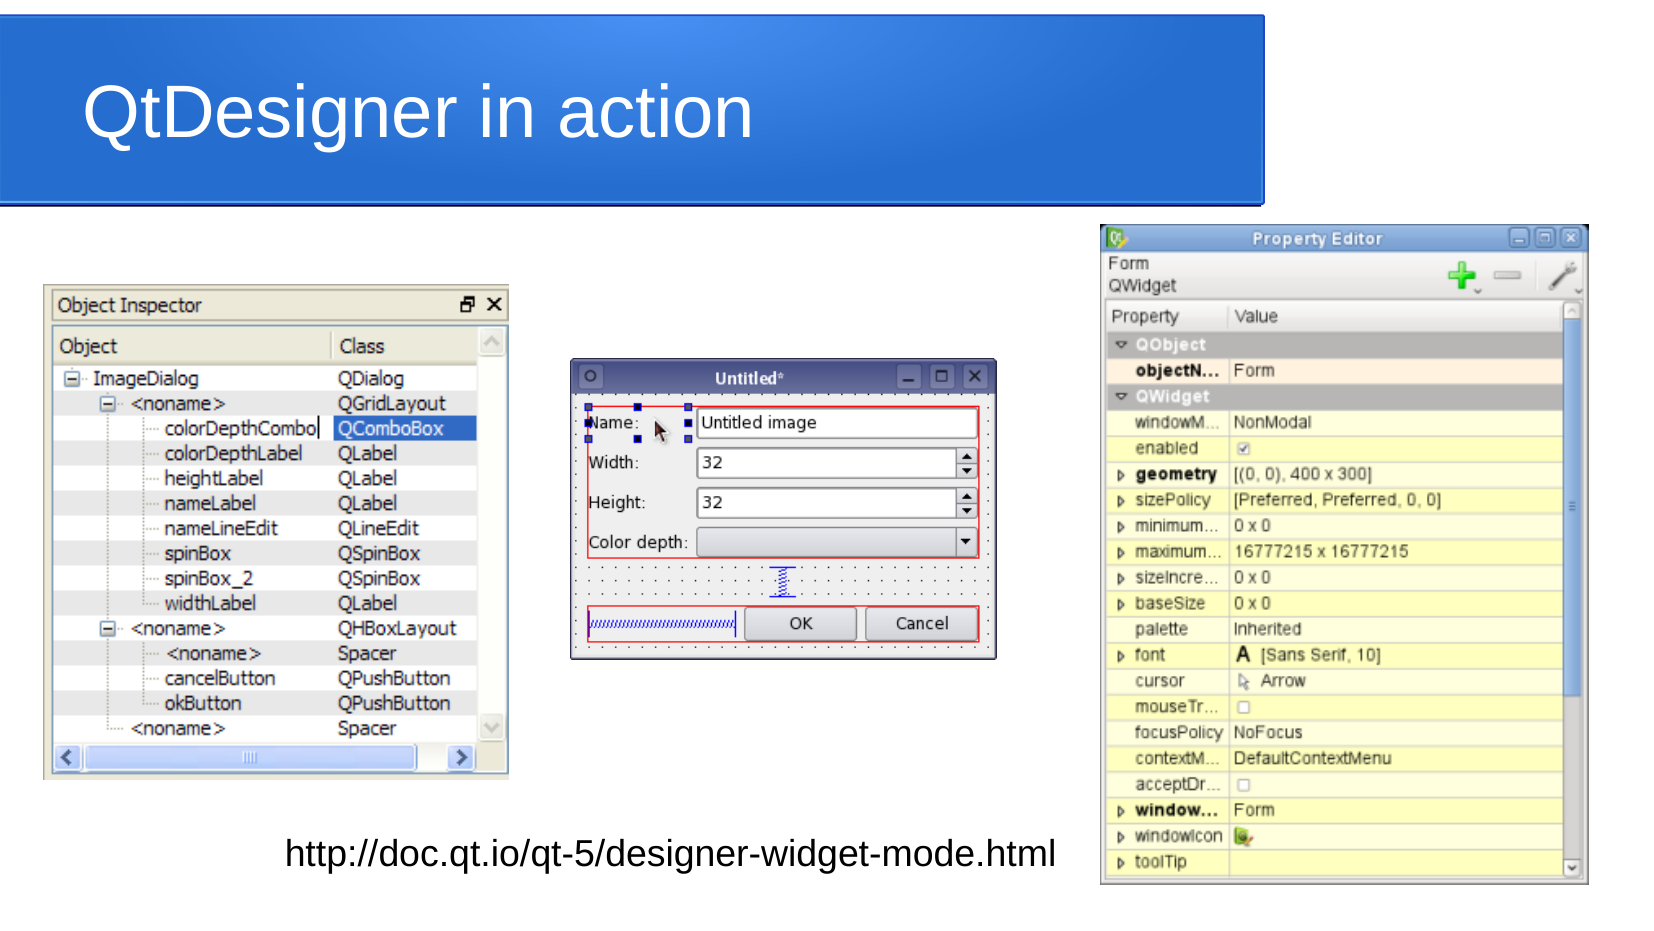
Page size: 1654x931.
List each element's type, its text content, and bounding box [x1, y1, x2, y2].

title QtDesigner in action [82, 35, 1235, 189]
picture [43, 284, 509, 781]
picture [1100, 224, 1589, 886]
text_box http://doc.qt.io/qt-5/designer-widget-mode.html [270, 825, 1072, 882]
picture [570, 358, 997, 661]
